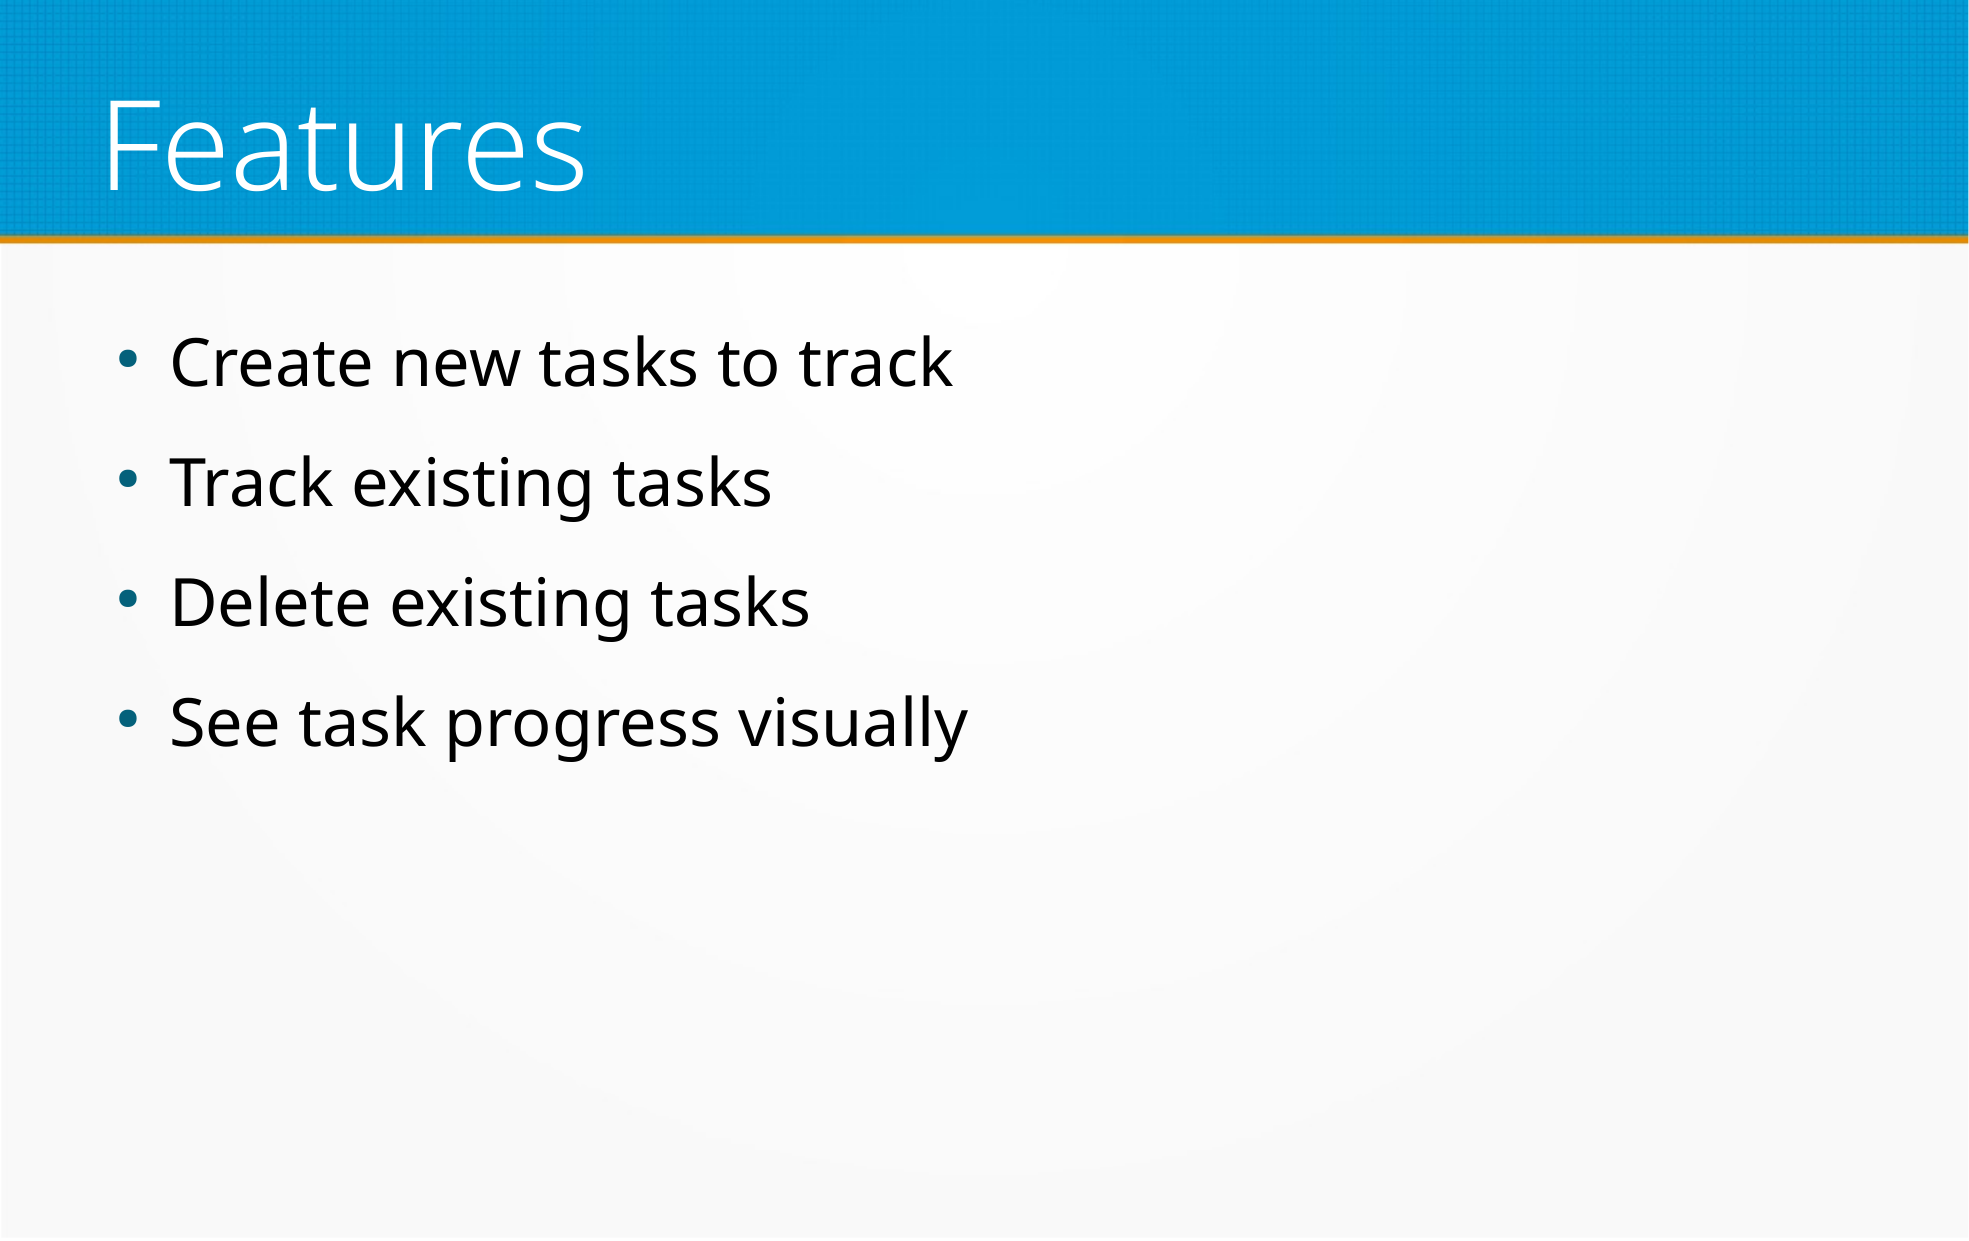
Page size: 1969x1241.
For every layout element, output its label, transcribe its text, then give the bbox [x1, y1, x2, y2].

list Create new tasks to track Track existing tasks Delete existing tasks See task progress visually [98, 315, 1861, 1081]
picture [0, 233, 1969, 1241]
title Features [98, 19, 1870, 227]
